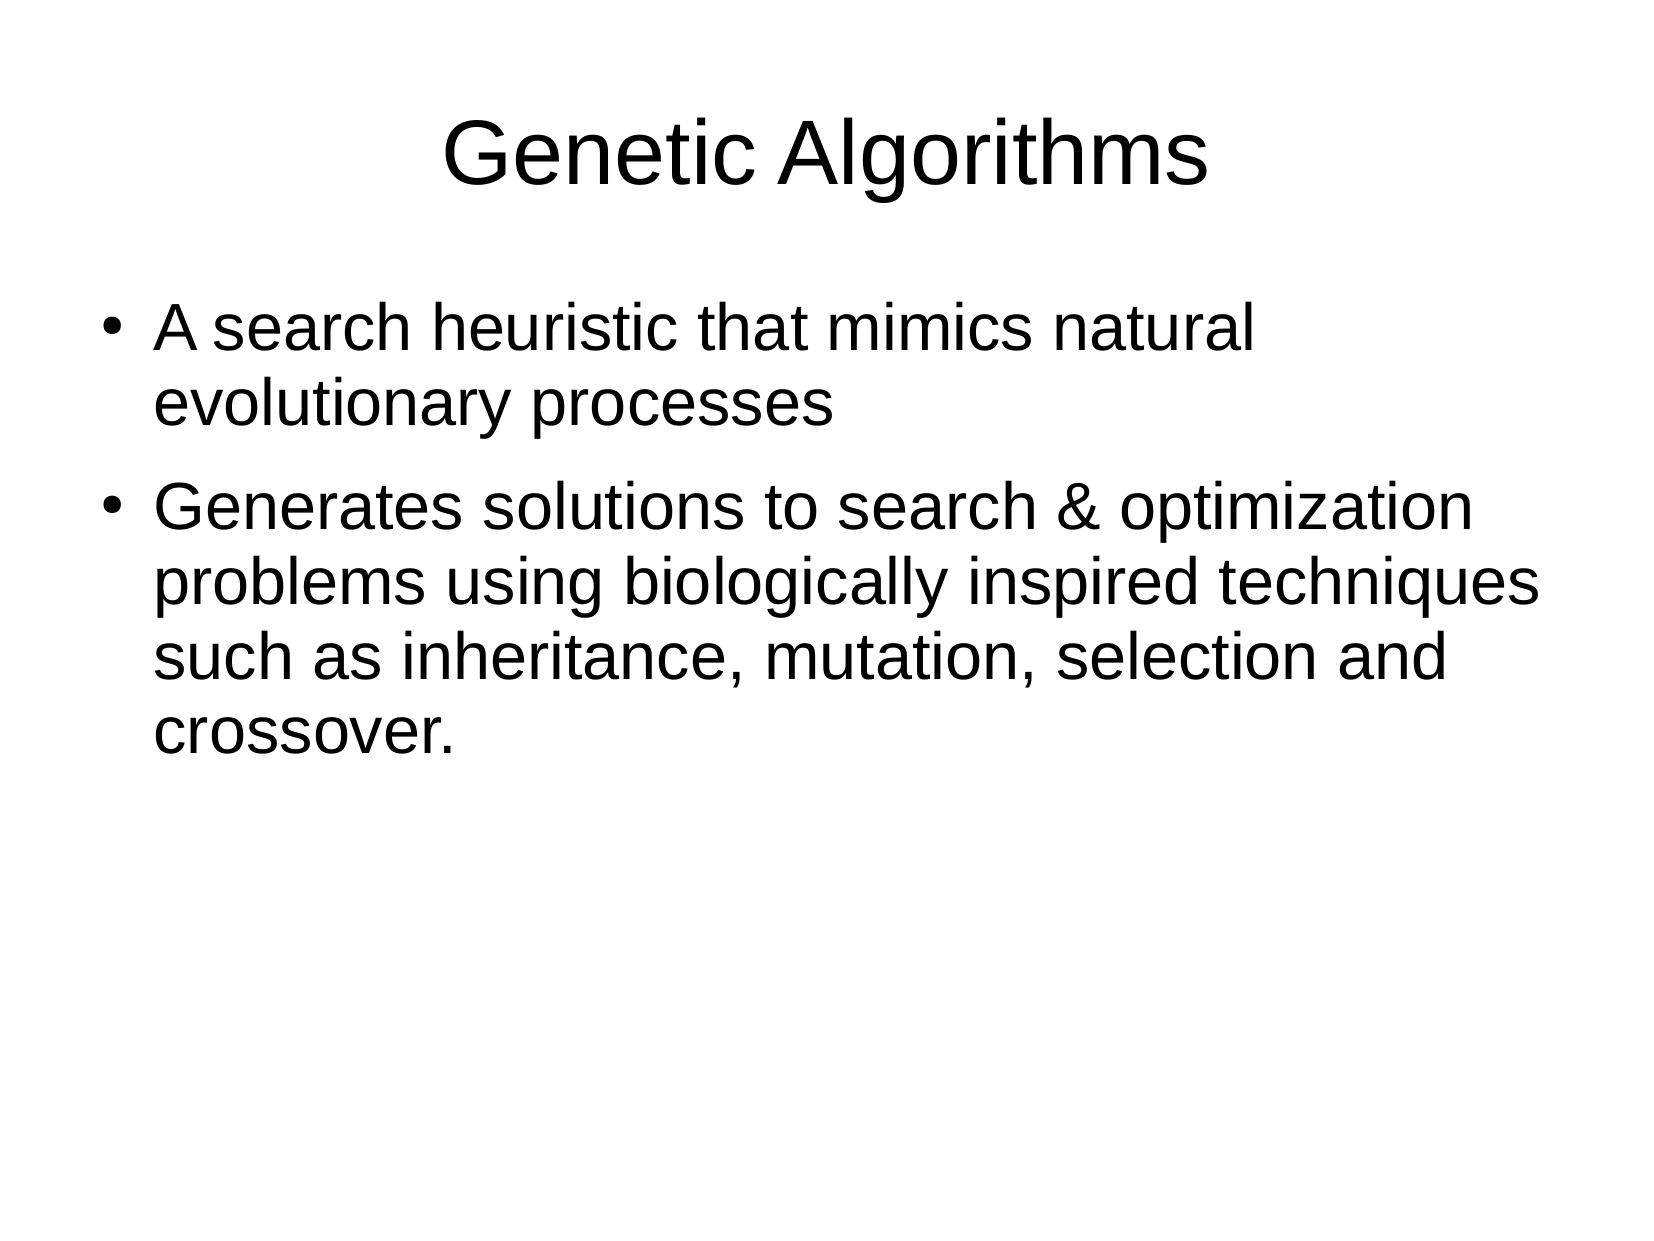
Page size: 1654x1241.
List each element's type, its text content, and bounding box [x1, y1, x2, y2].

list A search heuristic that mimics natural evolutionary processes Generates solutions to search & optimization problems using biologically inspired techniques such as inheritance, mutation, selection and crossover. [82, 290, 1571, 1109]
title Genetic Algorithms [82, 56, 1571, 250]
